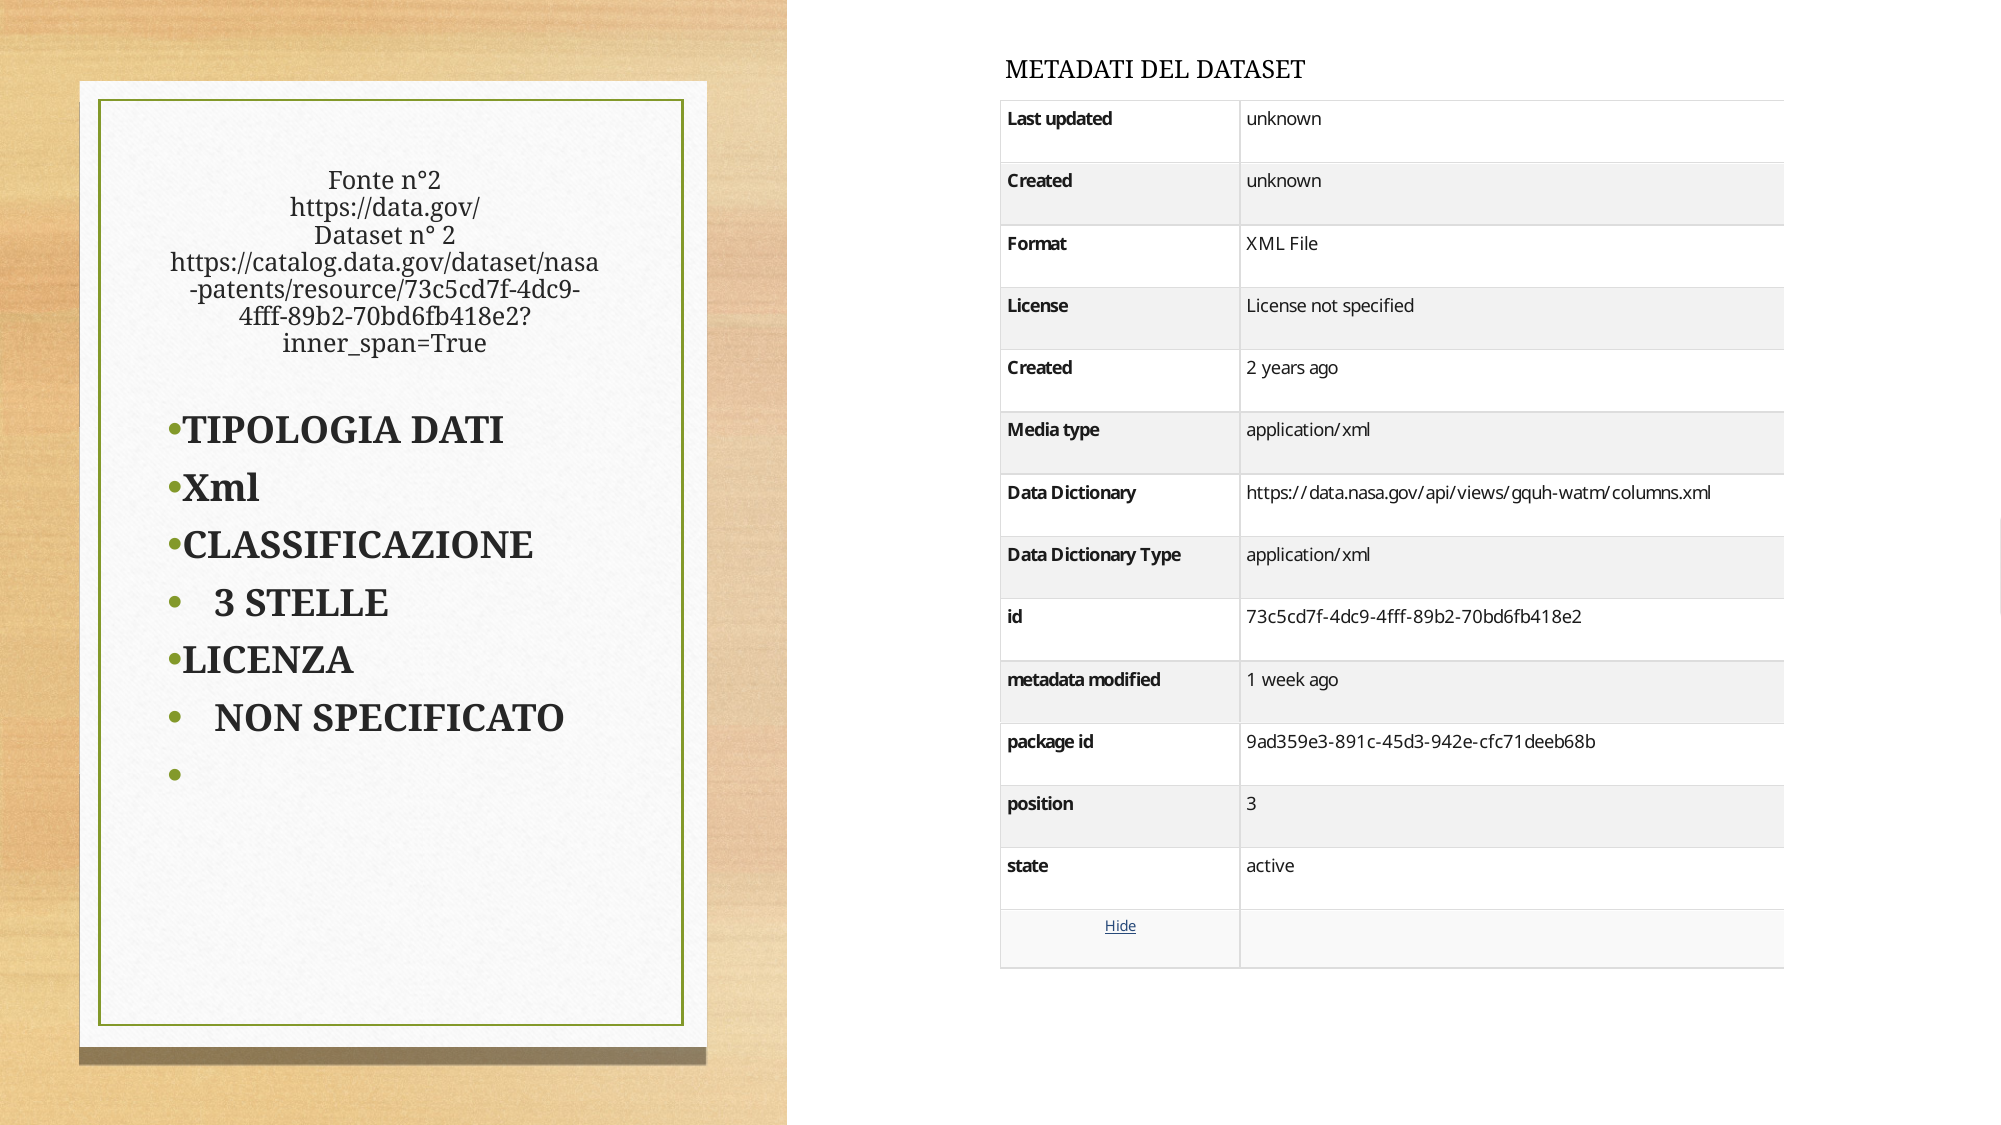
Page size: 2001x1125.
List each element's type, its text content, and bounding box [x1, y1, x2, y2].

list TIPOLOGIA DATI Xml CLASSIFICAZIONE 3 STELLE LICENZA NON SPECIFICATO [152, 398, 618, 982]
title Fonte n°2 https://data.gov/ Dataset n° 2 https://catalog.data.gov/dataset/nasa-patents/resource/73c5cd7f-4dc9-4fff-89b2-70bd6fb418e2?inner_span=True [152, 159, 618, 366]
text_box [0, 0, 2000, 1125]
text_box METADATI DEL DATASET [990, 45, 1351, 92]
picture [999, 99, 1784, 1017]
